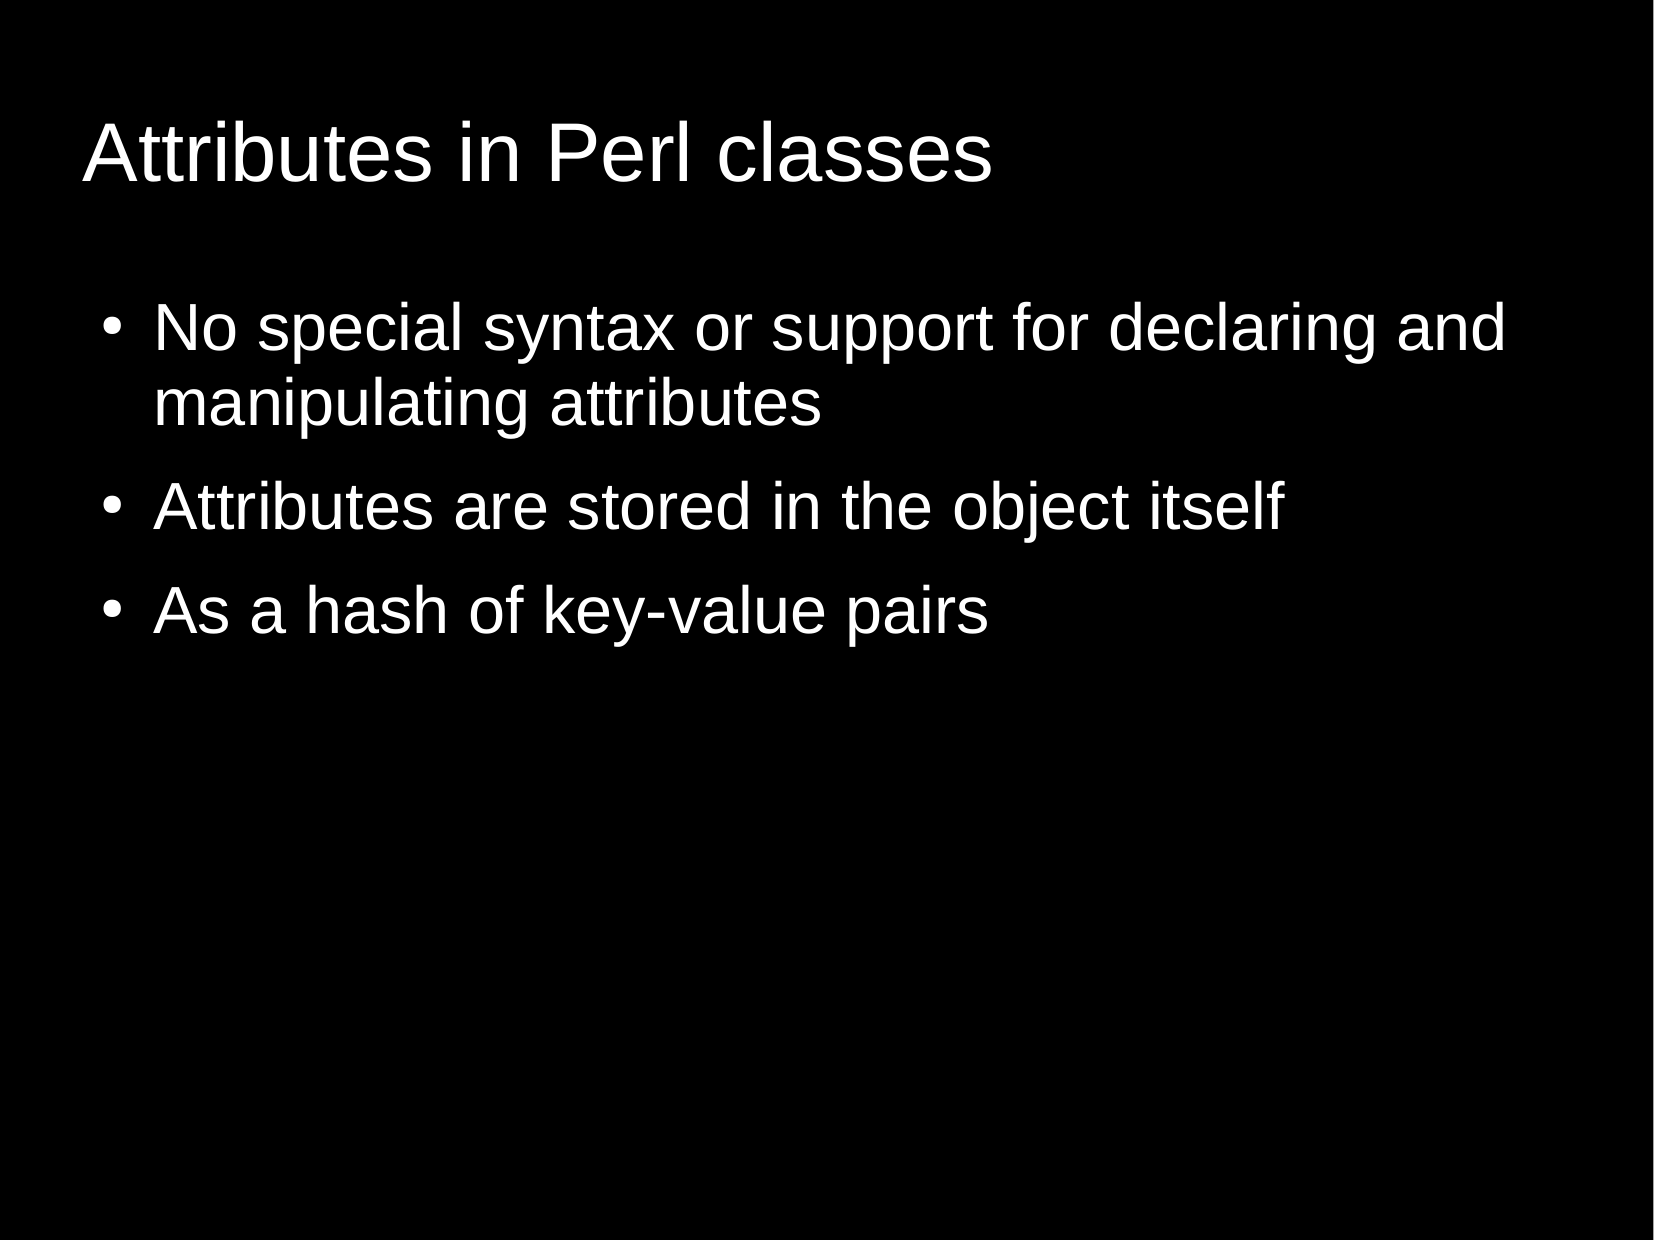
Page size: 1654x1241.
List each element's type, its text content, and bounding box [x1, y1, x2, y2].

title Attributes in Perl classes [82, 49, 1571, 257]
list No special syntax or support for declaring and manipulating attributes Attributes are stored in the object itself As a hash of key-value pairs [82, 290, 1538, 1010]
